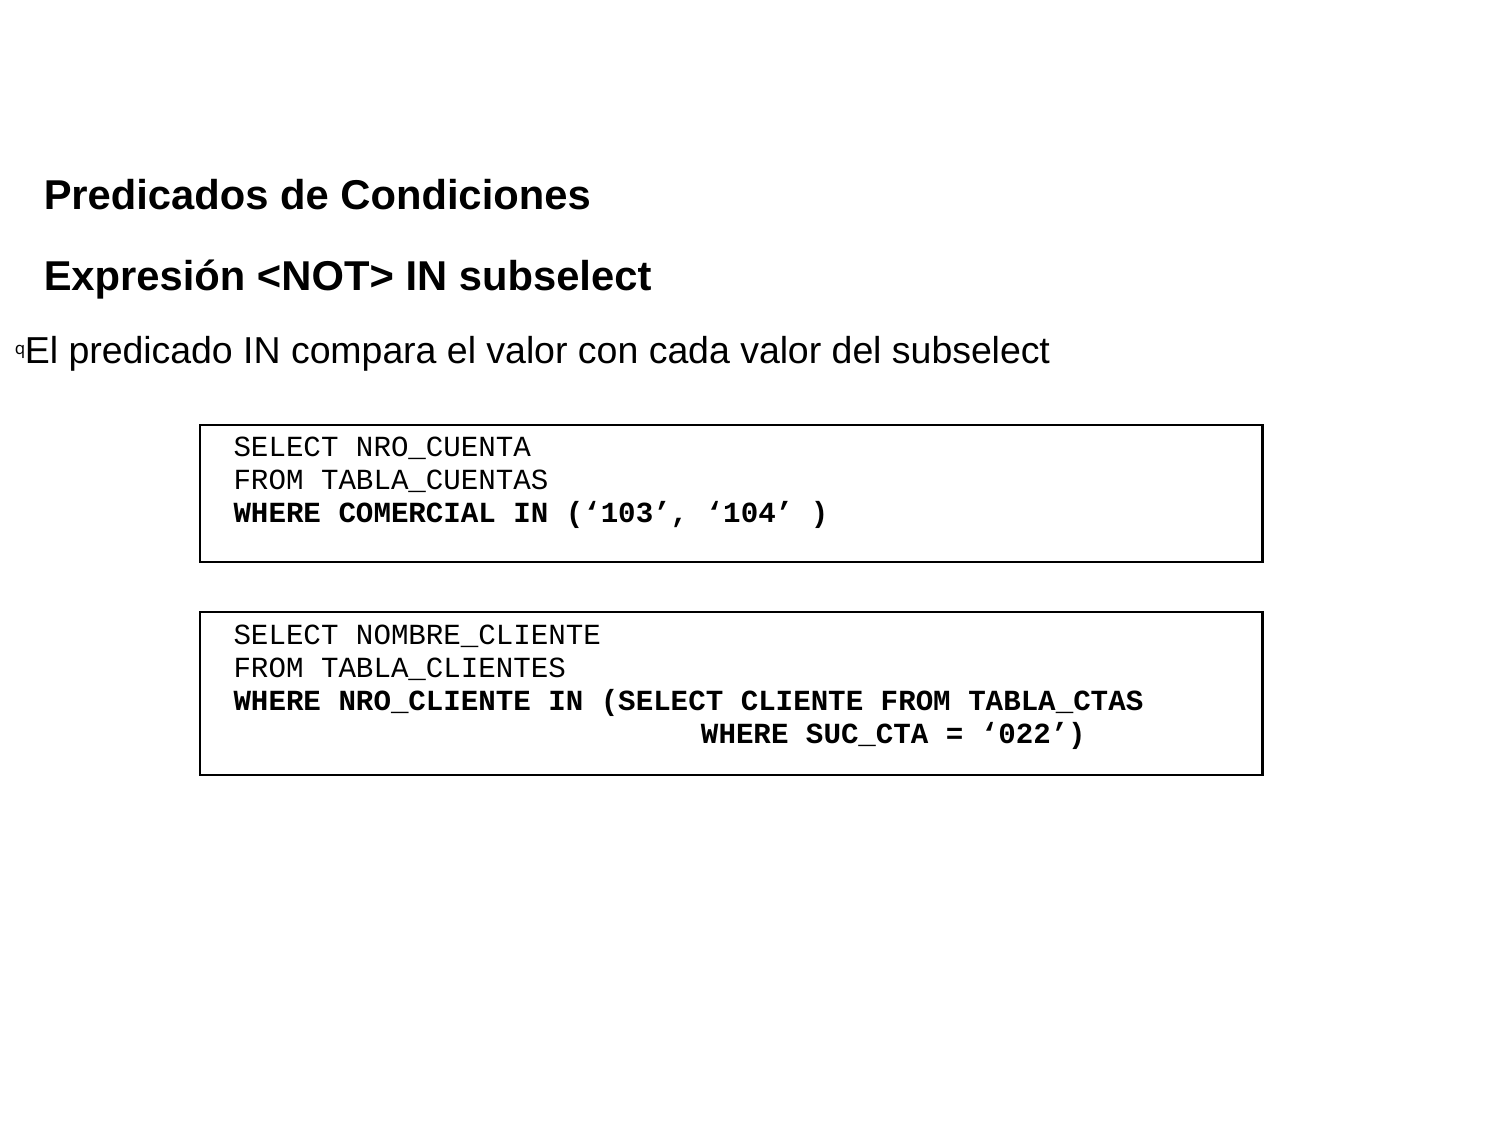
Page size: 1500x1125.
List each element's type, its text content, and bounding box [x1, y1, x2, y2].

text_box SELECT NOMBRE_CLIENTE FROM TABLA_CLIENTES WHERE NRO_CLIENTE IN (SELECT CLIENTE FROM TABLA_CTAS WHERE SUC_CTA = ‘022’) [199, 612, 1263, 775]
text_box SELECT NRO_CUENTA FROM TABLA_CUENTAS WHERE COMERCIAL IN (‘103’, ‘104’ ) [199, 424, 1263, 563]
list Predicados de Condiciones Expresión <NOT> IN subselect El predicado IN compara el valor con cada valor del subselect [0, 149, 1401, 938]
